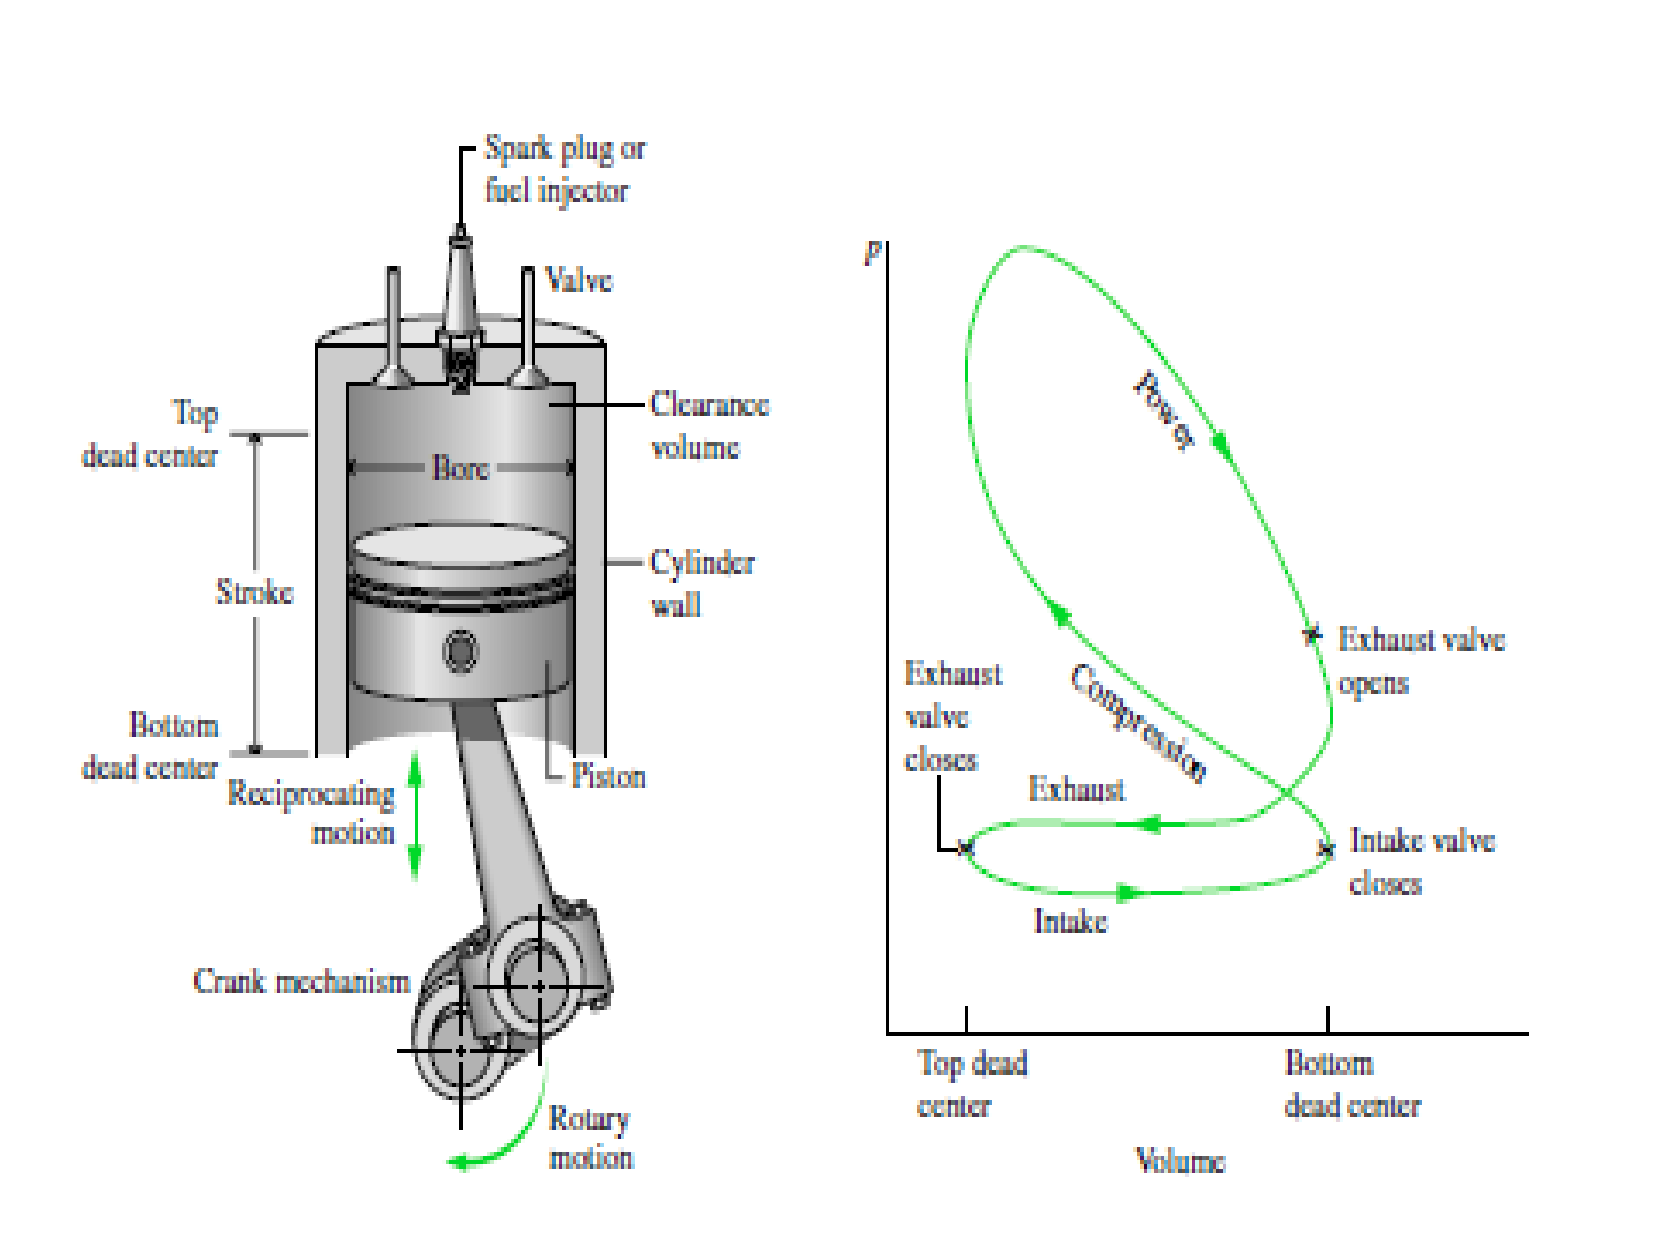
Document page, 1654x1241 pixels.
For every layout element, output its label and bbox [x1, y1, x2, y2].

picture [47, 70, 1619, 1182]
